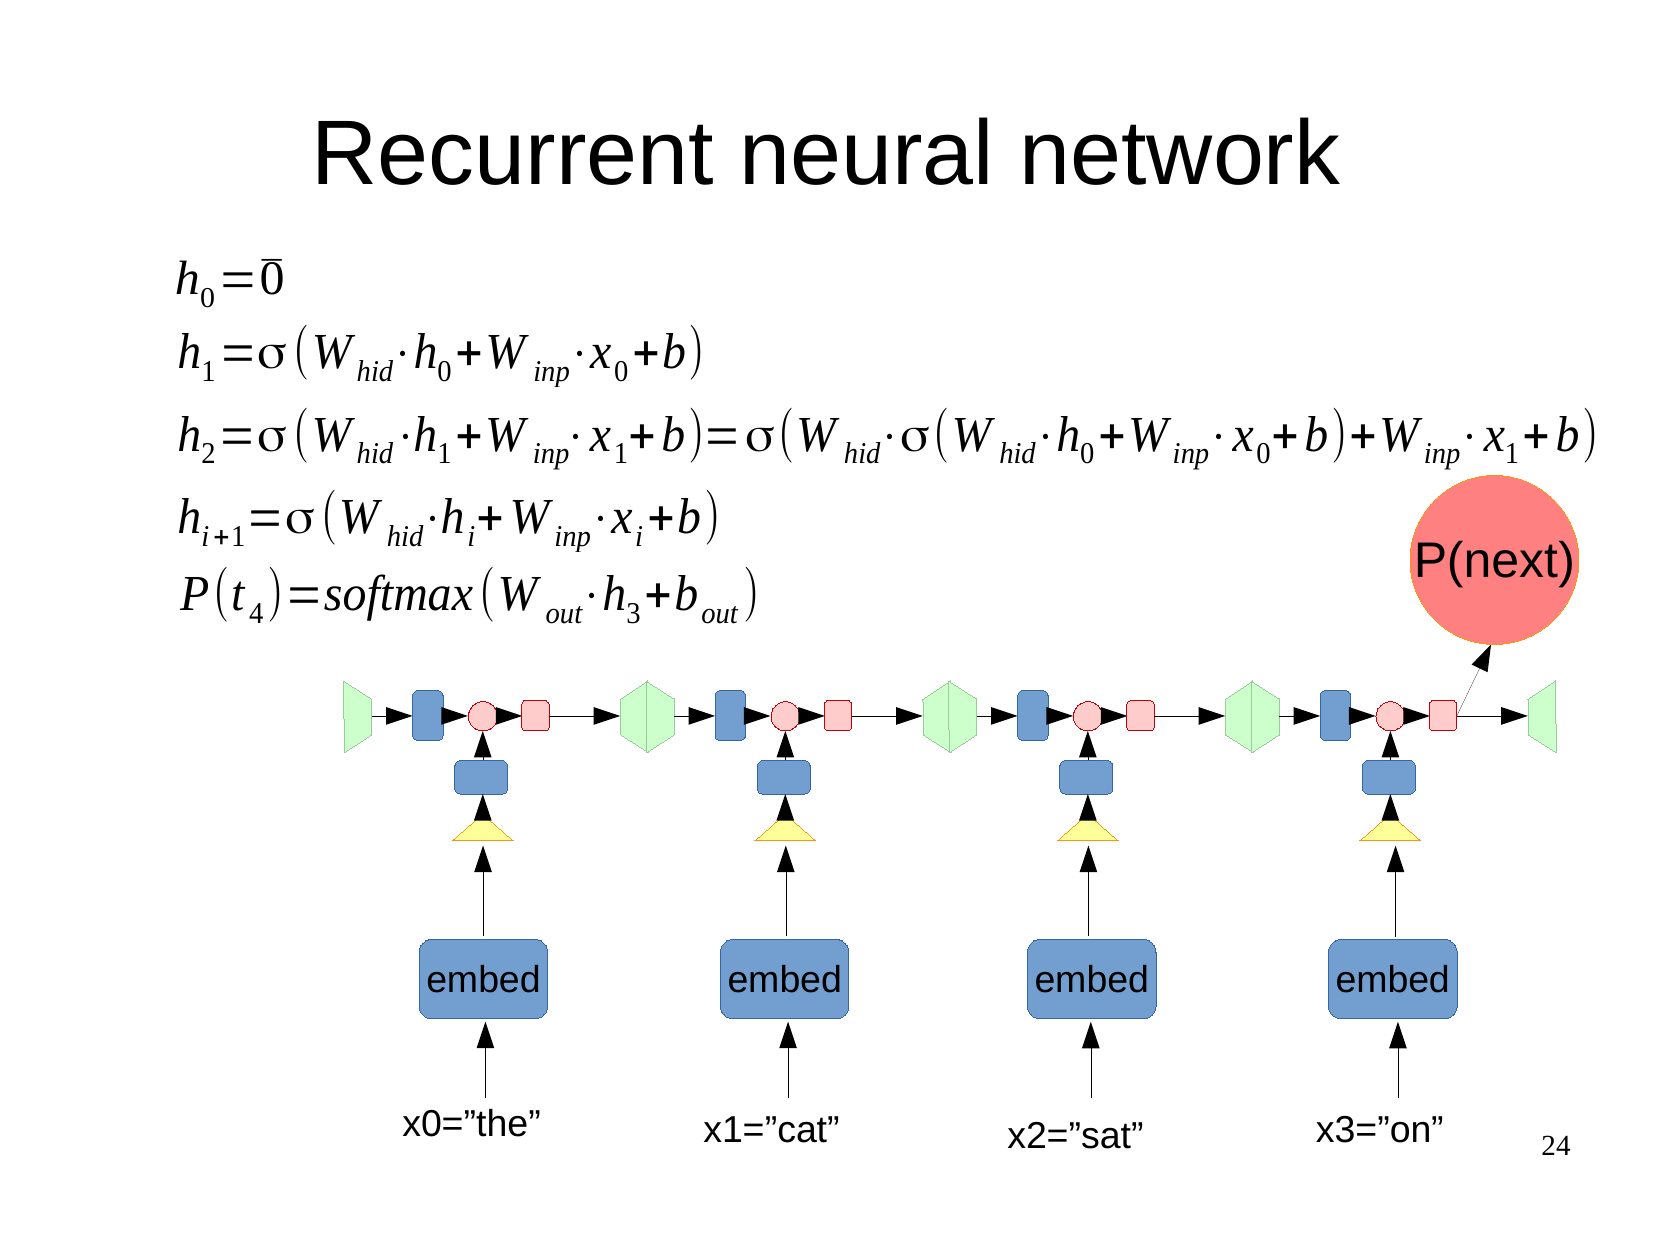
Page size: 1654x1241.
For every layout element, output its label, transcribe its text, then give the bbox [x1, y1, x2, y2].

text_box [521, 700, 550, 731]
text_box [1017, 690, 1049, 741]
text_box [620, 680, 675, 753]
text_box [454, 760, 508, 795]
text_box [1059, 760, 1113, 795]
text_box x3=”on” [1301, 1101, 1515, 1159]
text_box x0=”the” [387, 1095, 597, 1152]
text_box [1362, 760, 1416, 795]
title Recurrent neural network [82, 49, 1571, 257]
chart [165, 321, 718, 387]
text_box [824, 700, 852, 731]
text_box embed [720, 939, 849, 1019]
text_box [1527, 680, 1557, 753]
text_box [412, 690, 444, 741]
chart [162, 486, 733, 559]
text_box x2=”sat” [992, 1107, 1219, 1165]
text_box embed [1027, 939, 1157, 1019]
chart [165, 563, 770, 629]
text_box [1320, 690, 1351, 741]
text_box embed [419, 939, 548, 1019]
text_box [1375, 701, 1403, 731]
text_box [1126, 700, 1155, 731]
text_box [468, 701, 495, 731]
text_box [1359, 821, 1421, 841]
text_box [1225, 680, 1280, 753]
text_box embed [1328, 939, 1458, 1019]
text_box [715, 690, 746, 741]
chart [165, 403, 1609, 470]
text_box [1429, 700, 1457, 731]
text_box [754, 821, 816, 841]
text_box [1057, 821, 1119, 841]
text_box P(next) [1410, 475, 1579, 645]
chart [162, 252, 299, 315]
text_box [922, 680, 977, 753]
text_box [771, 701, 798, 731]
text_box [1073, 701, 1100, 731]
text_box x1=”cat” [688, 1101, 899, 1159]
text_box [452, 821, 514, 841]
text_box [343, 681, 372, 753]
text_box [757, 760, 811, 795]
